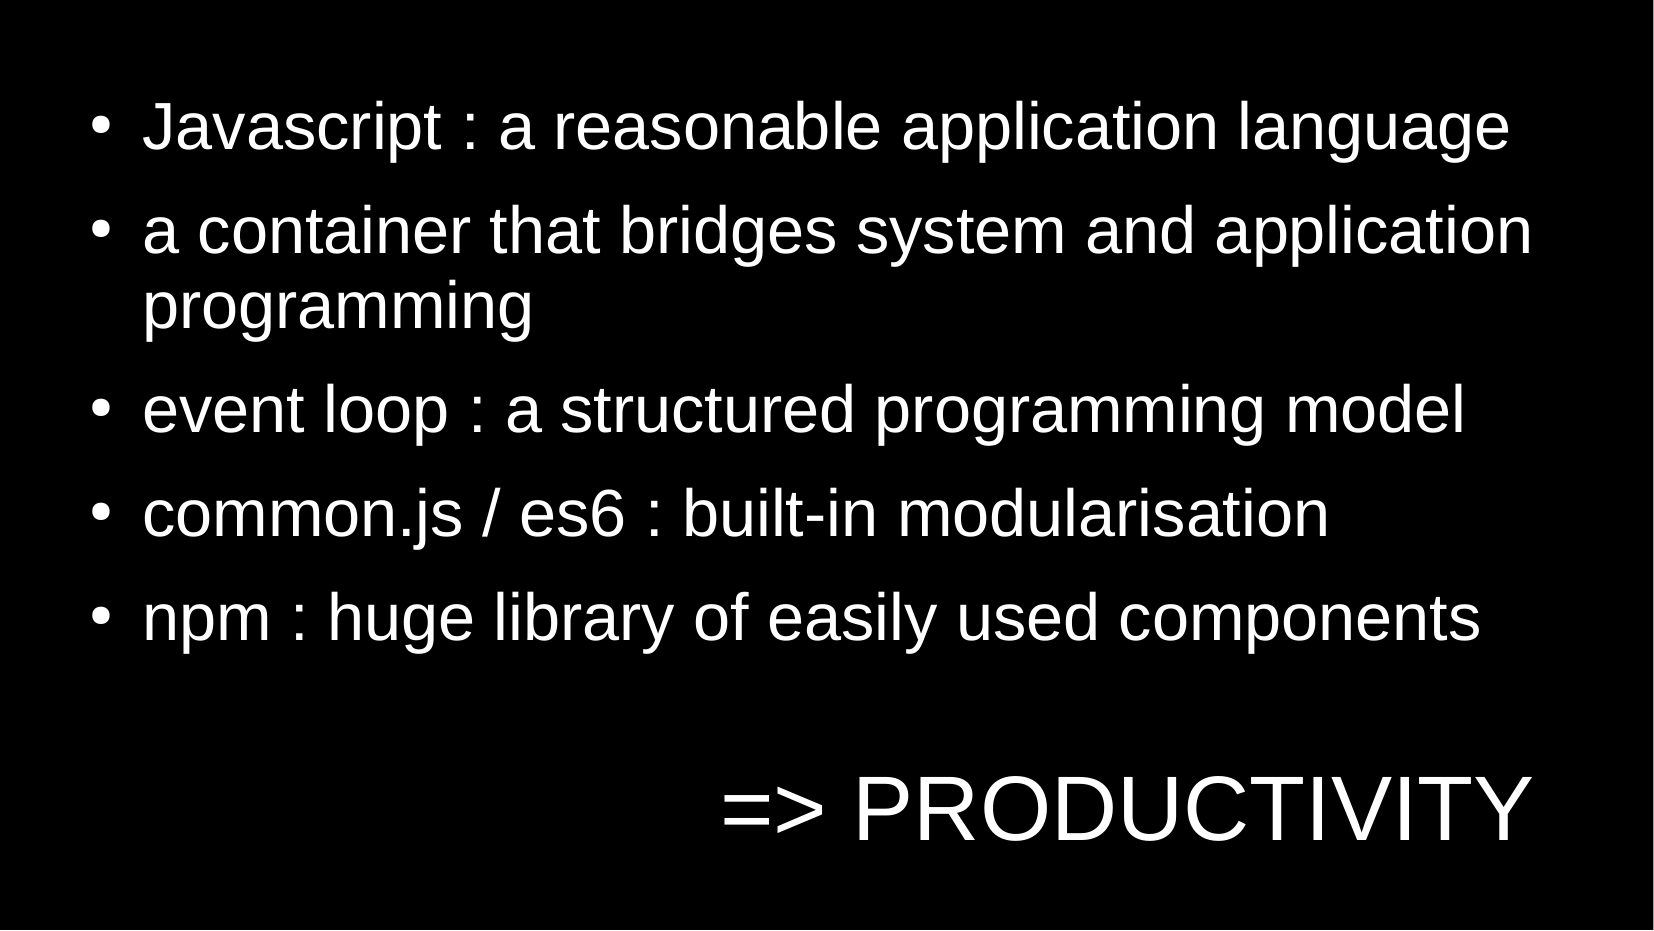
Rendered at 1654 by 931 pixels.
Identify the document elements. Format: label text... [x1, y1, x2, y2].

title => PRODUCTIVITY [71, 730, 1560, 886]
title Javascript : a reasonable application language a container that bridges system and application programming event loop : a structured programming model common.js / es6 : built-in modularisation npm : huge library of easily used components [71, 88, 1560, 656]
